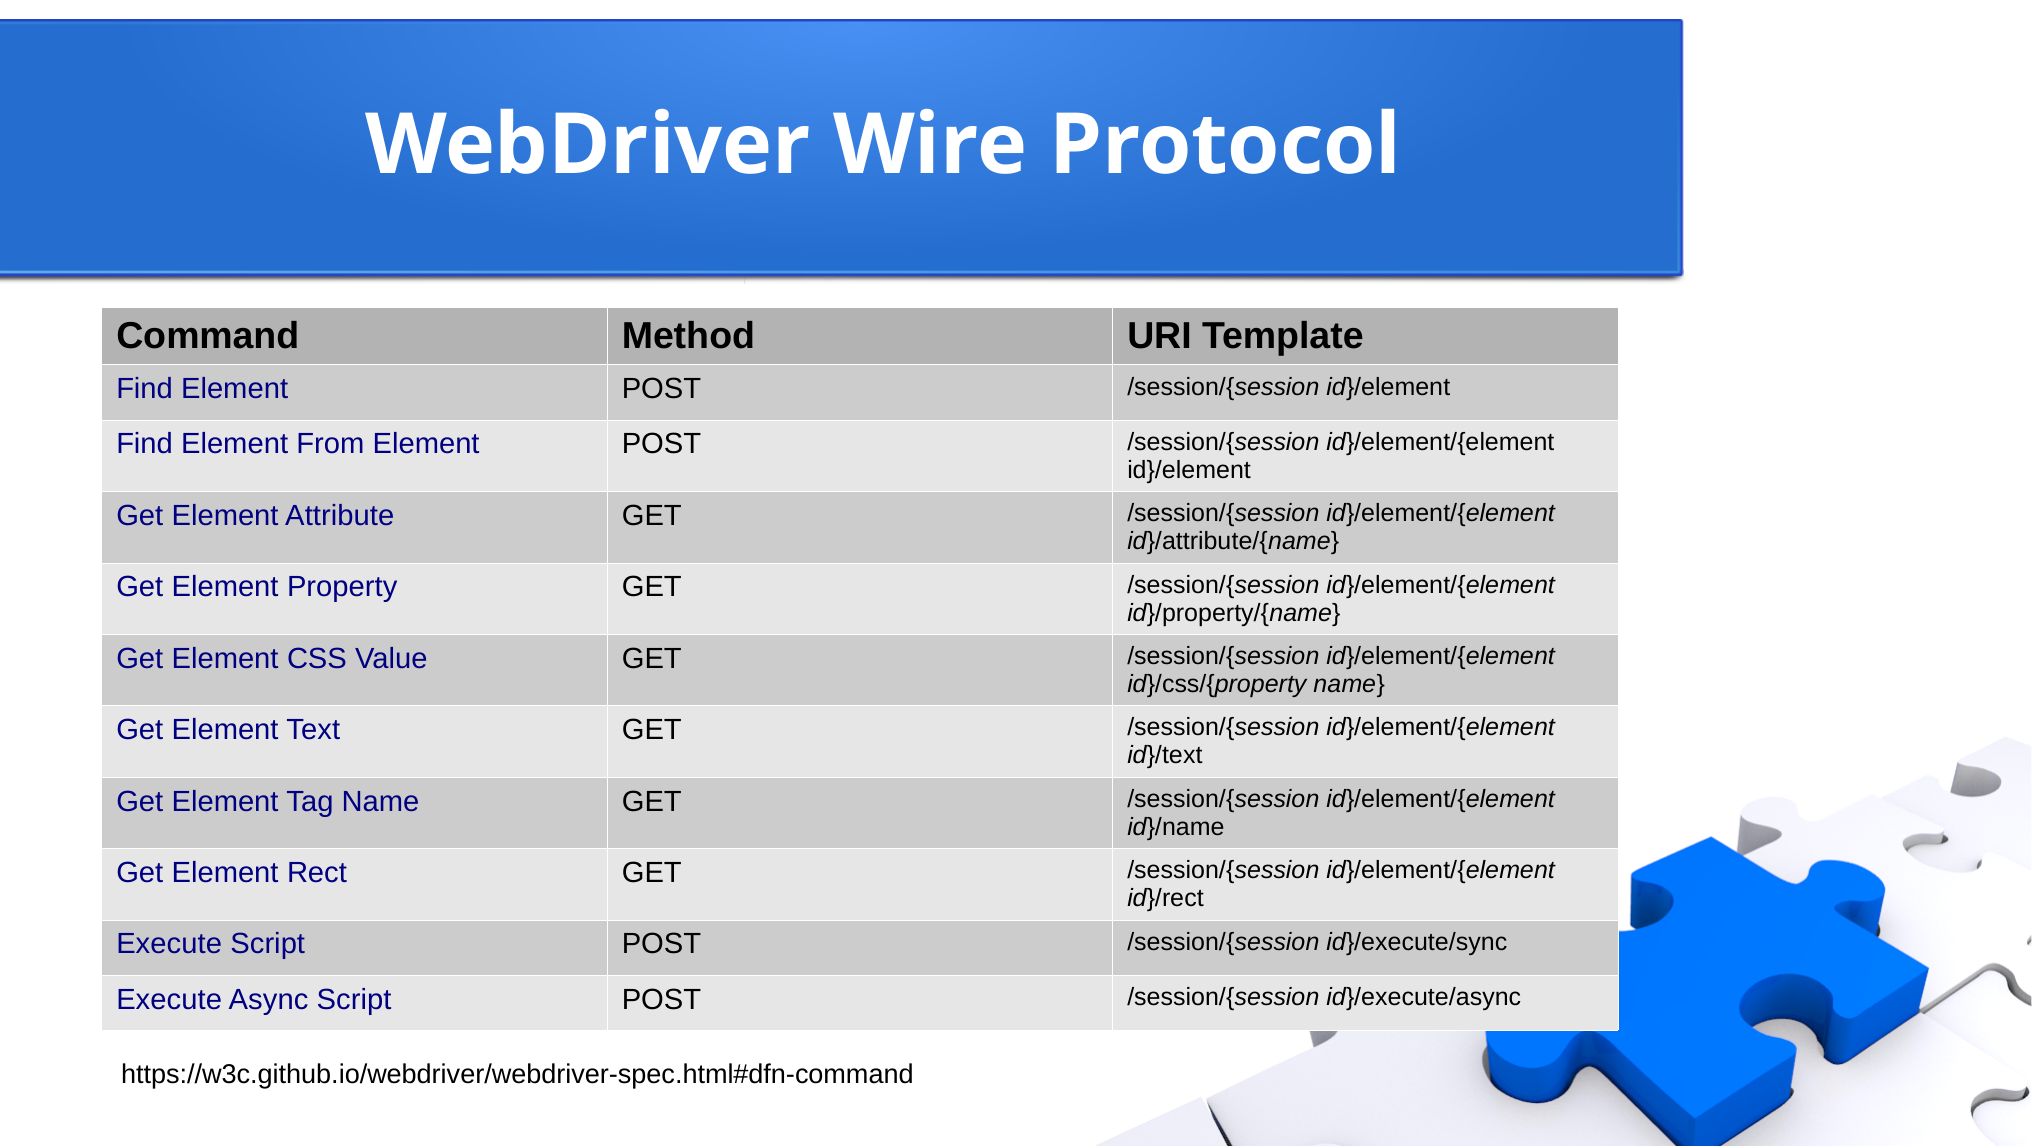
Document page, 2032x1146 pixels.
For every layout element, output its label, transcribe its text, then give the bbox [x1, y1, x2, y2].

table_cell GET [608, 849, 1112, 920]
table_cell /session/{session id}/execute/sync [1113, 921, 1618, 975]
table_cell GET [608, 706, 1112, 777]
table_cell /session/{session id}/element/{element id}/css/{property name} [1113, 635, 1618, 705]
table_cell GET [608, 778, 1112, 848]
table_cell POST [608, 921, 1112, 975]
table_cell /session/{session id}/element/{element id}/rect [1113, 849, 1618, 920]
table_cell Get Element Attribute [102, 492, 607, 563]
table_cell GET [608, 635, 1112, 705]
table_cell /session/{session id}/element/{element id}/name [1113, 778, 1618, 848]
table_cell Get Element Rect [102, 849, 607, 920]
table_cell /session/{session id}/execute/async [1113, 976, 1618, 1030]
table_cell Get Element Tag Name [102, 778, 607, 848]
table_cell GET [608, 564, 1112, 634]
table_cell Find Element [102, 365, 607, 420]
table_cell /session/{session id}/element/{element id}/element [1113, 421, 1618, 491]
table_cell /session/{session id}/element/{element id}/property/{name} [1113, 564, 1618, 634]
picture [1071, 605, 2032, 1146]
table_cell POST [608, 421, 1112, 491]
table_cell /session/{session id}/element [1113, 365, 1618, 420]
table_cell Find Element From Element [102, 421, 607, 491]
table_cell /session/{session id}/element/{element id}/attribute/{name} [1113, 492, 1618, 563]
table_cell Get Element Text [102, 706, 607, 777]
table_cell POST [608, 976, 1112, 1030]
table_header Command [102, 308, 607, 364]
picture [0, 19, 1689, 284]
table_header URI Template [1113, 308, 1618, 364]
table_cell /session/{session id}/element/{element id}/text [1113, 706, 1618, 777]
table_cell Get Element Property [102, 564, 607, 634]
table_cell POST [608, 365, 1112, 420]
table_cell GET [608, 492, 1112, 563]
table_header Method [608, 308, 1112, 364]
table_cell Get Element CSS Value [102, 635, 607, 705]
table_cell Execute Async Script [102, 976, 607, 1030]
text_box https://w3c.github.io/webdriver/webdriver-spec.html#dfn-command [106, 1051, 1252, 1097]
title WebDriver Wire Protocol [101, 45, 1666, 237]
table_cell Execute Script [102, 921, 607, 975]
